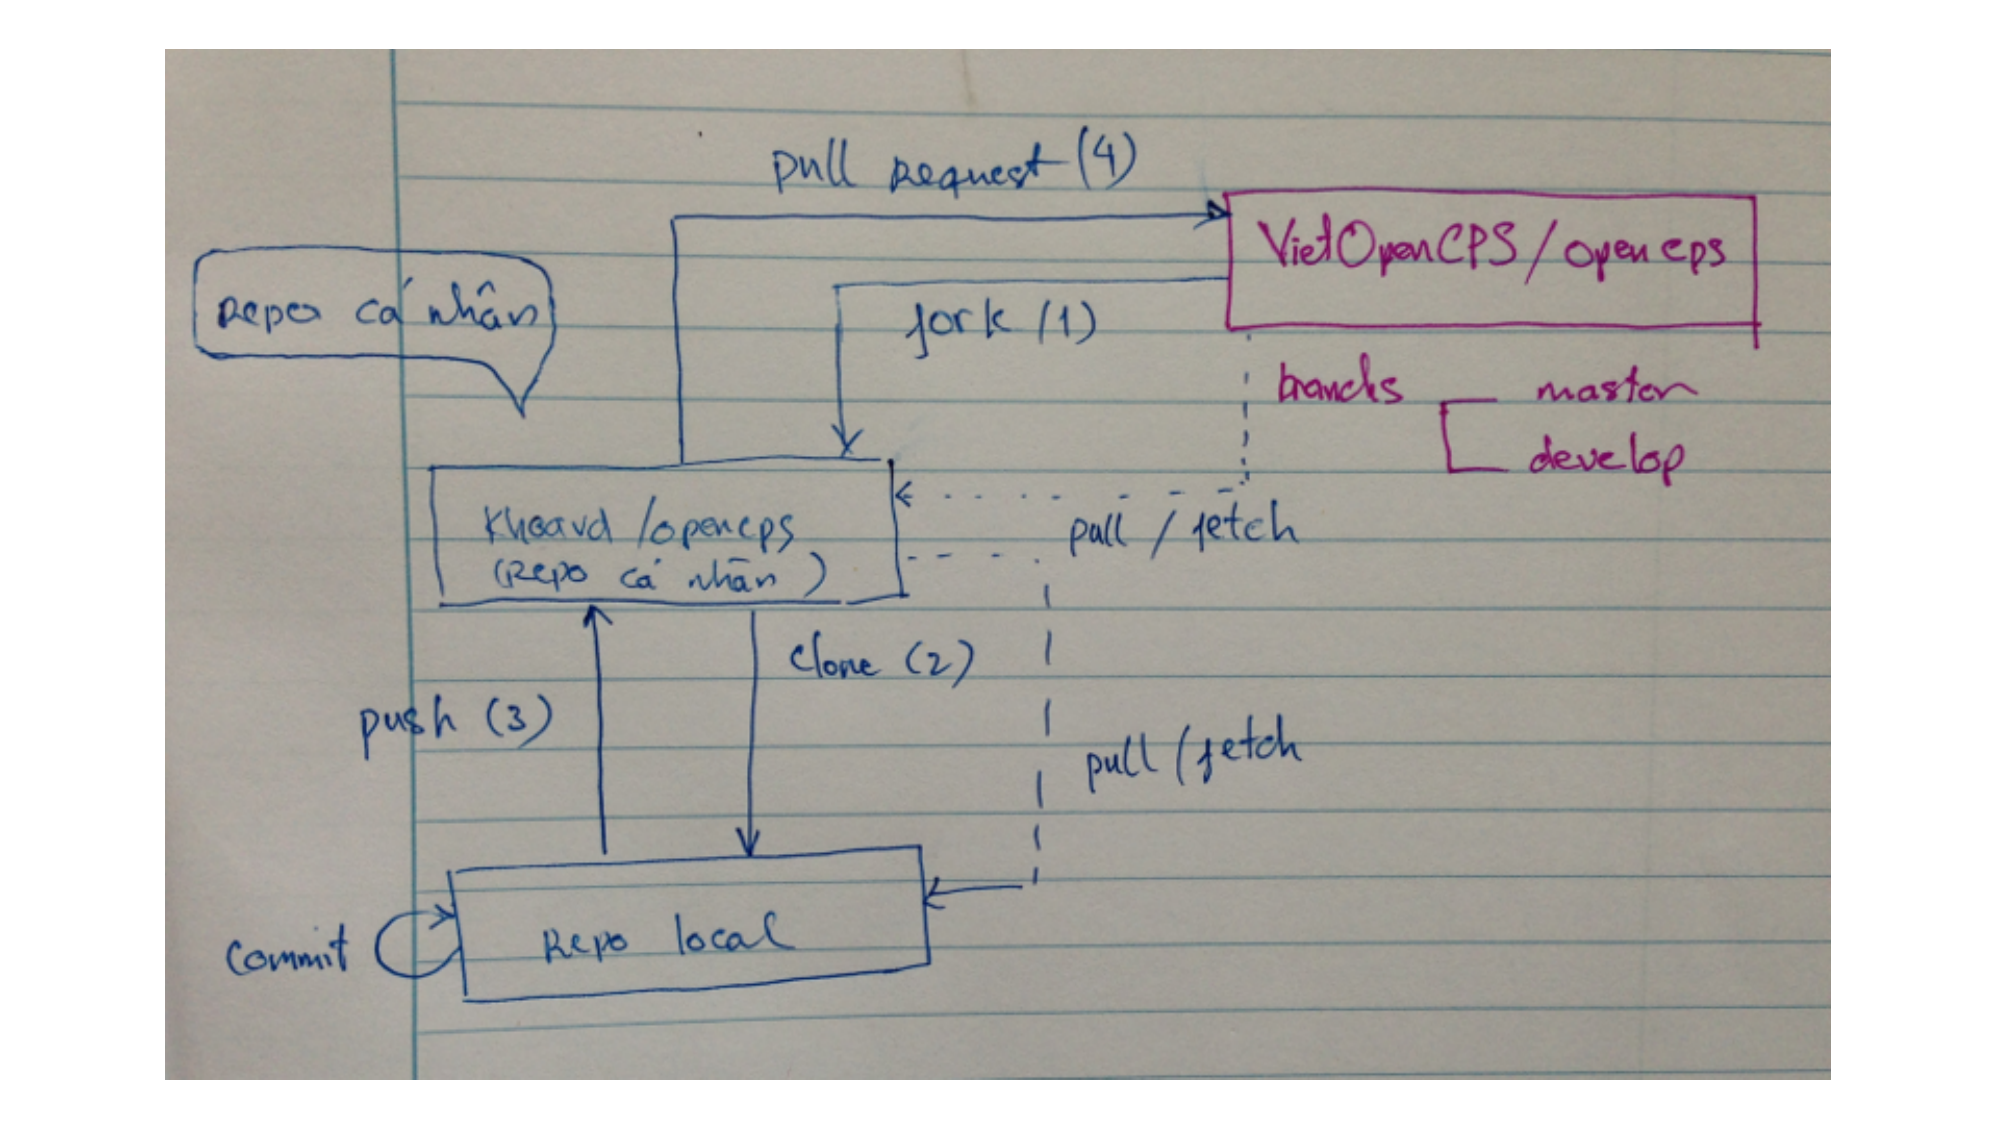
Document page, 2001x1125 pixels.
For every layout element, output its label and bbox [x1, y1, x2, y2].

picture [165, 49, 1831, 1081]
